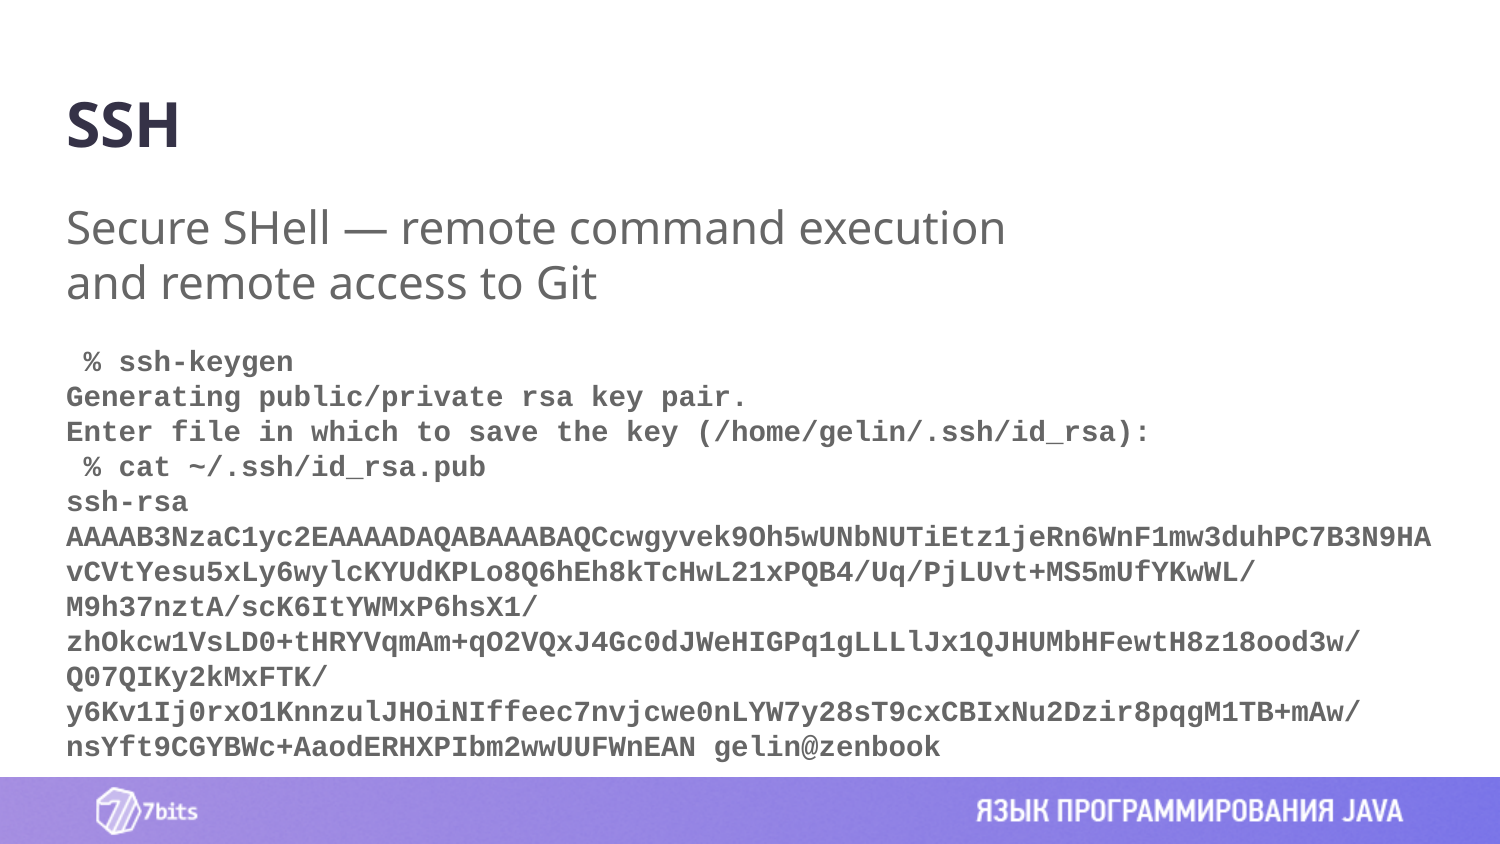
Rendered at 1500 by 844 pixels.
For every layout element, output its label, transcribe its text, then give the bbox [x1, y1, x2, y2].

title SSH [51, 69, 1449, 164]
list Secure SHell — remote command execution and remote access to Git % ssh-keygen Generating public/private rsa key pair. Enter file in which to save the key (/home/gelin/.ssh/id_rsa): % cat ~/.ssh/id_rsa.pub ssh-rsa AAAAB3NzaC1yc2EAAAADAQABAAABAQCcwgyvek9Oh5wUNbNUTiEtz1jeRn6WnF1mw3duhPC7B3N9HAvCVtYesu5xLy6wylcKYUdKPLo8Q6hEh8kTcHwL21xPQB4/Uq/PjLUvt+MS5mUfYKwWL/M9h37nztA/scK6ItYWMxP6hsX1/zhOkcw1VsLD0+tHRYVqmAm+qO2VQxJ4Gc0dJWeHIGPq1gLLLlJx1QJHUMbHFewtH8z18ood3w/Q07QIKy2kMxFTK/y6Kv1Ij0rxO1KnnzulJHOiNIffeec7nvjcwe0nLYW7y28sT9cxCBIxNu2Dzir8pqgM1TB+mAw/nsYft9CGYBWc+AaodERHXPIbm2wwUUFWnEAN gelin@zenbook [51, 184, 1449, 745]
picture [0, 777, 1500, 844]
